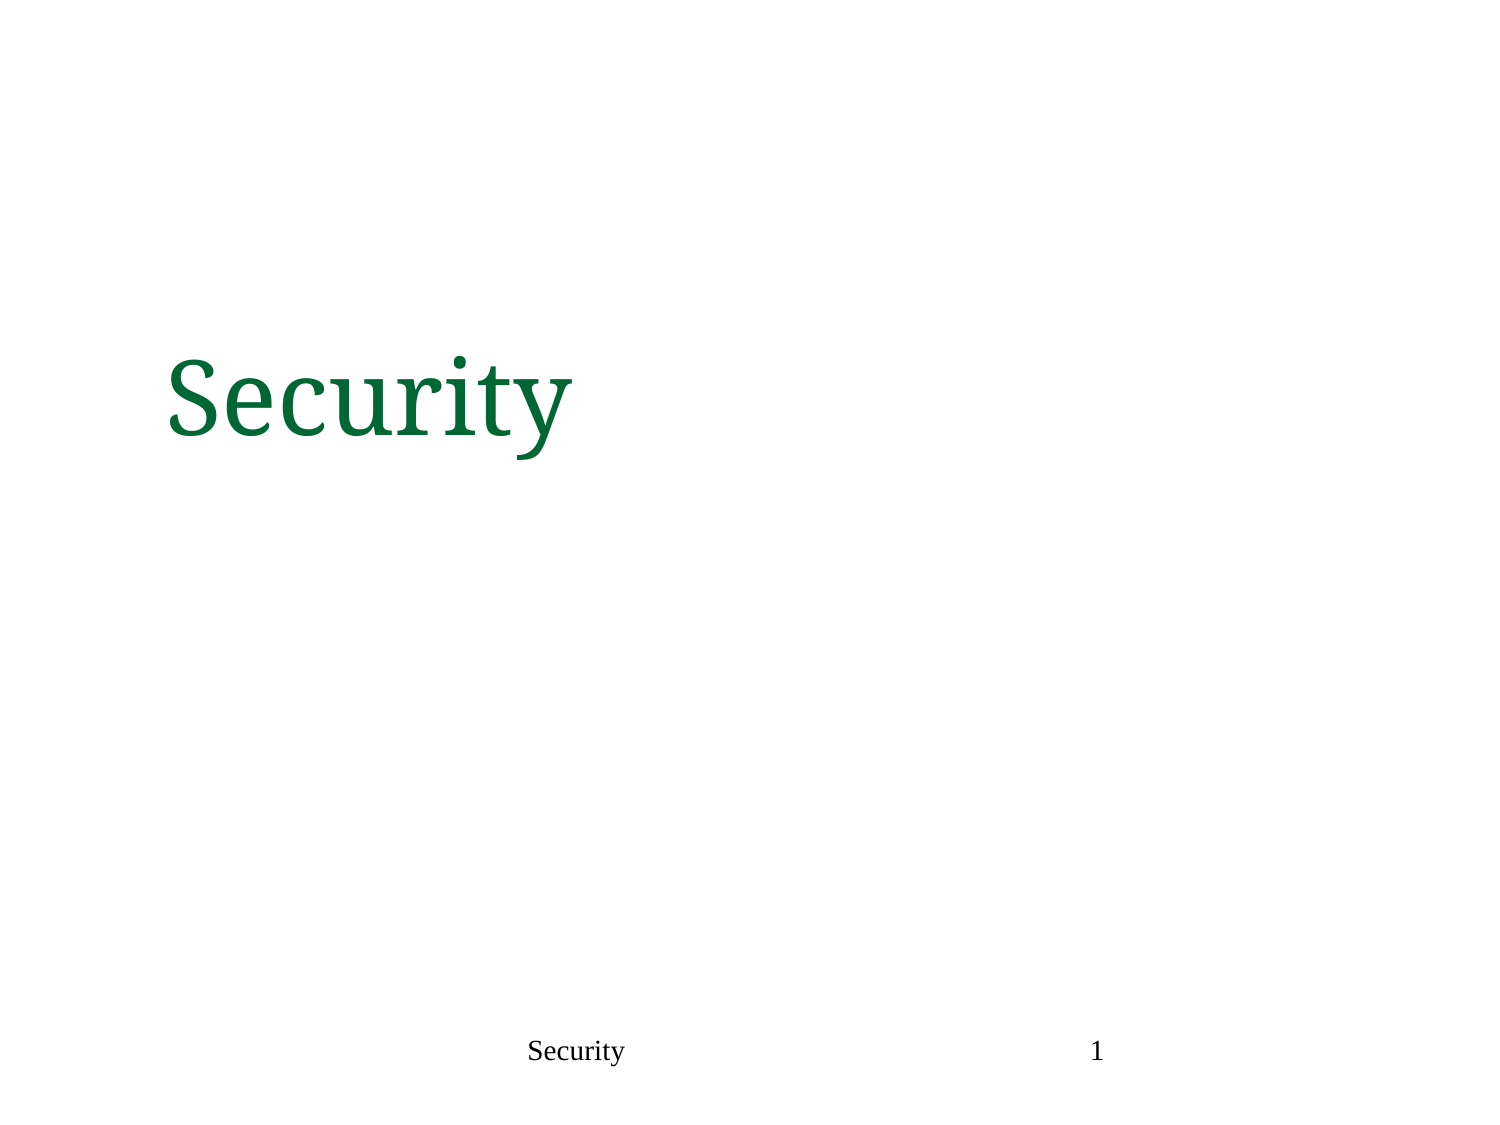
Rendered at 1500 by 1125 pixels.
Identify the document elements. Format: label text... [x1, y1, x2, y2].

footer Security [512, 1024, 988, 1100]
slide_number <number> [1074, 1024, 1425, 1100]
title Security [150, 249, 1401, 538]
